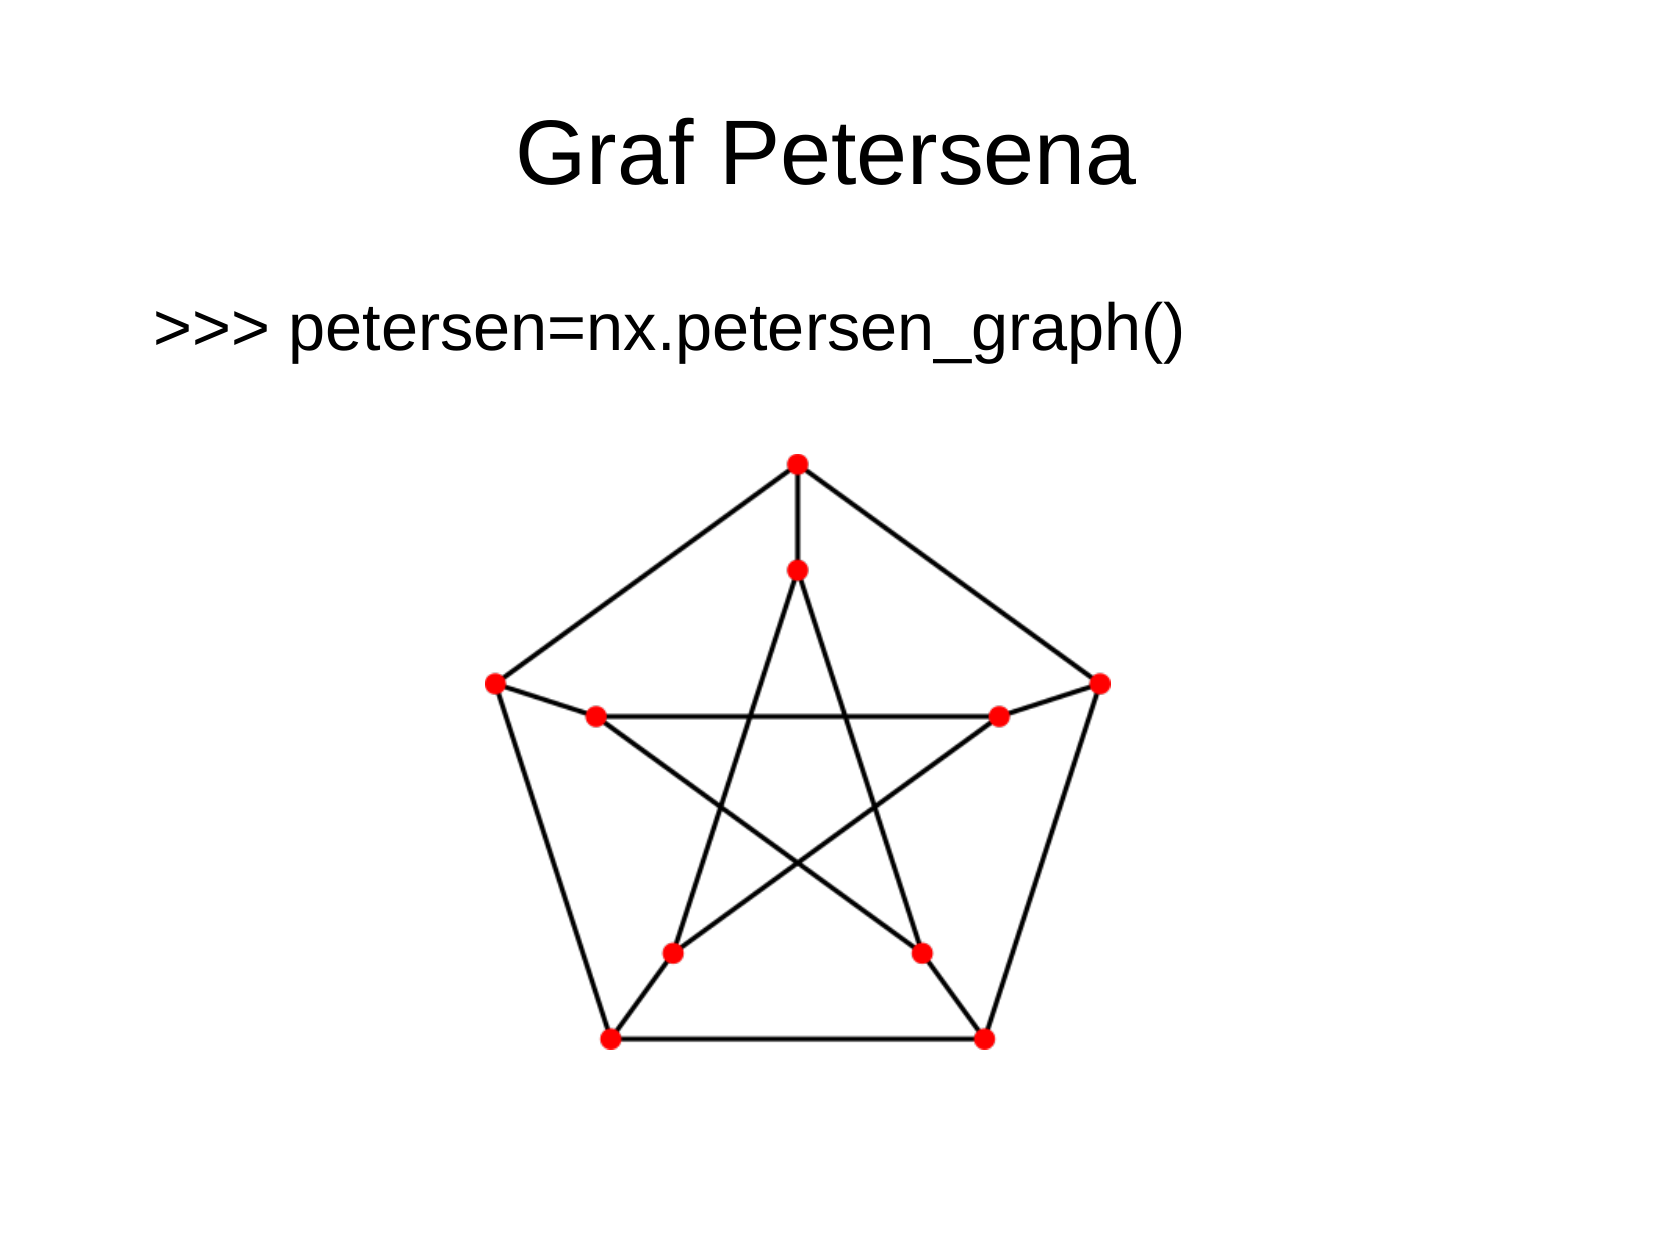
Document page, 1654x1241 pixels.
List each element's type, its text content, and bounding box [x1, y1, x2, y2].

picture [485, 454, 1111, 1051]
title Graf Petersena [82, 49, 1571, 257]
list >>> petersen=nx.petersen_graph() [82, 290, 1571, 1010]
